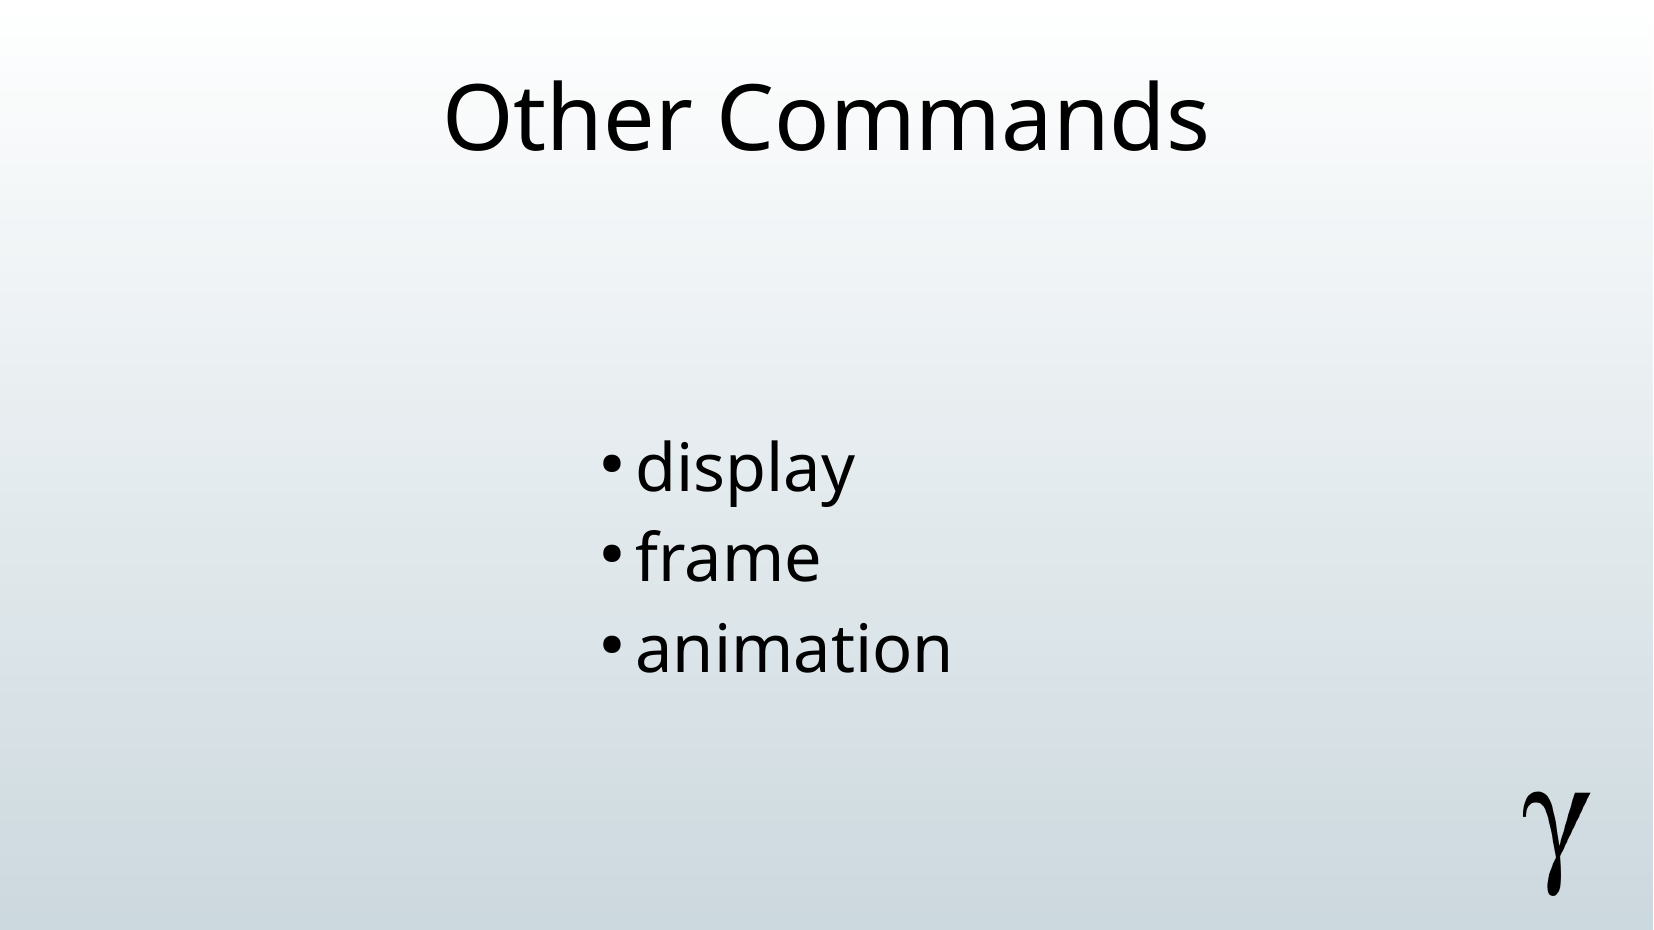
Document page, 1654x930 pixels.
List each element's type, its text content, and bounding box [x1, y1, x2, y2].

title Other Commands [82, 60, 1571, 170]
subtitle display frame animation [600, 262, 1051, 850]
picture [1500, 787, 1613, 901]
